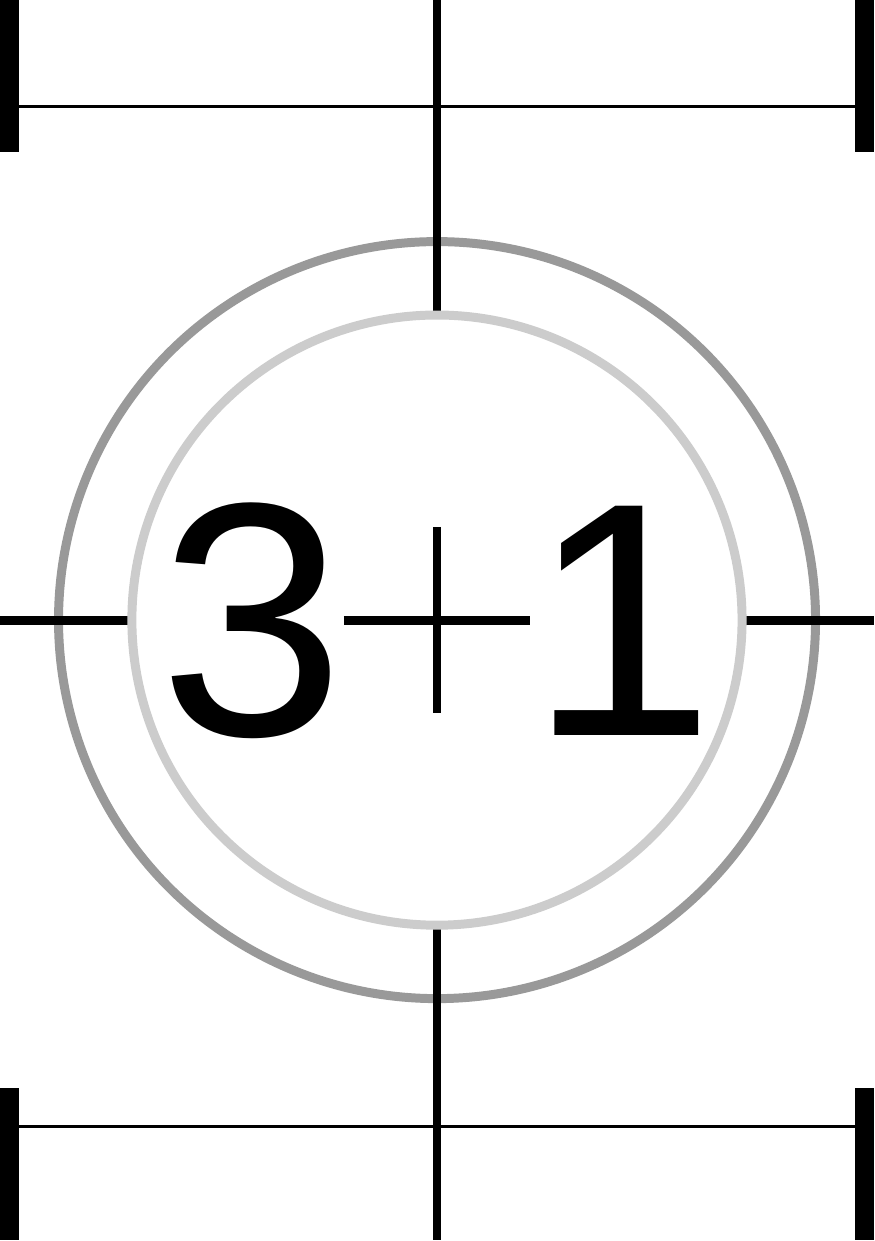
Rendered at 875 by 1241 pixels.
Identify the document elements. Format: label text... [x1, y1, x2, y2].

text_box [112, 241, 762, 426]
text_box [111, 814, 763, 999]
text_box 3 1 [58, 426, 816, 814]
